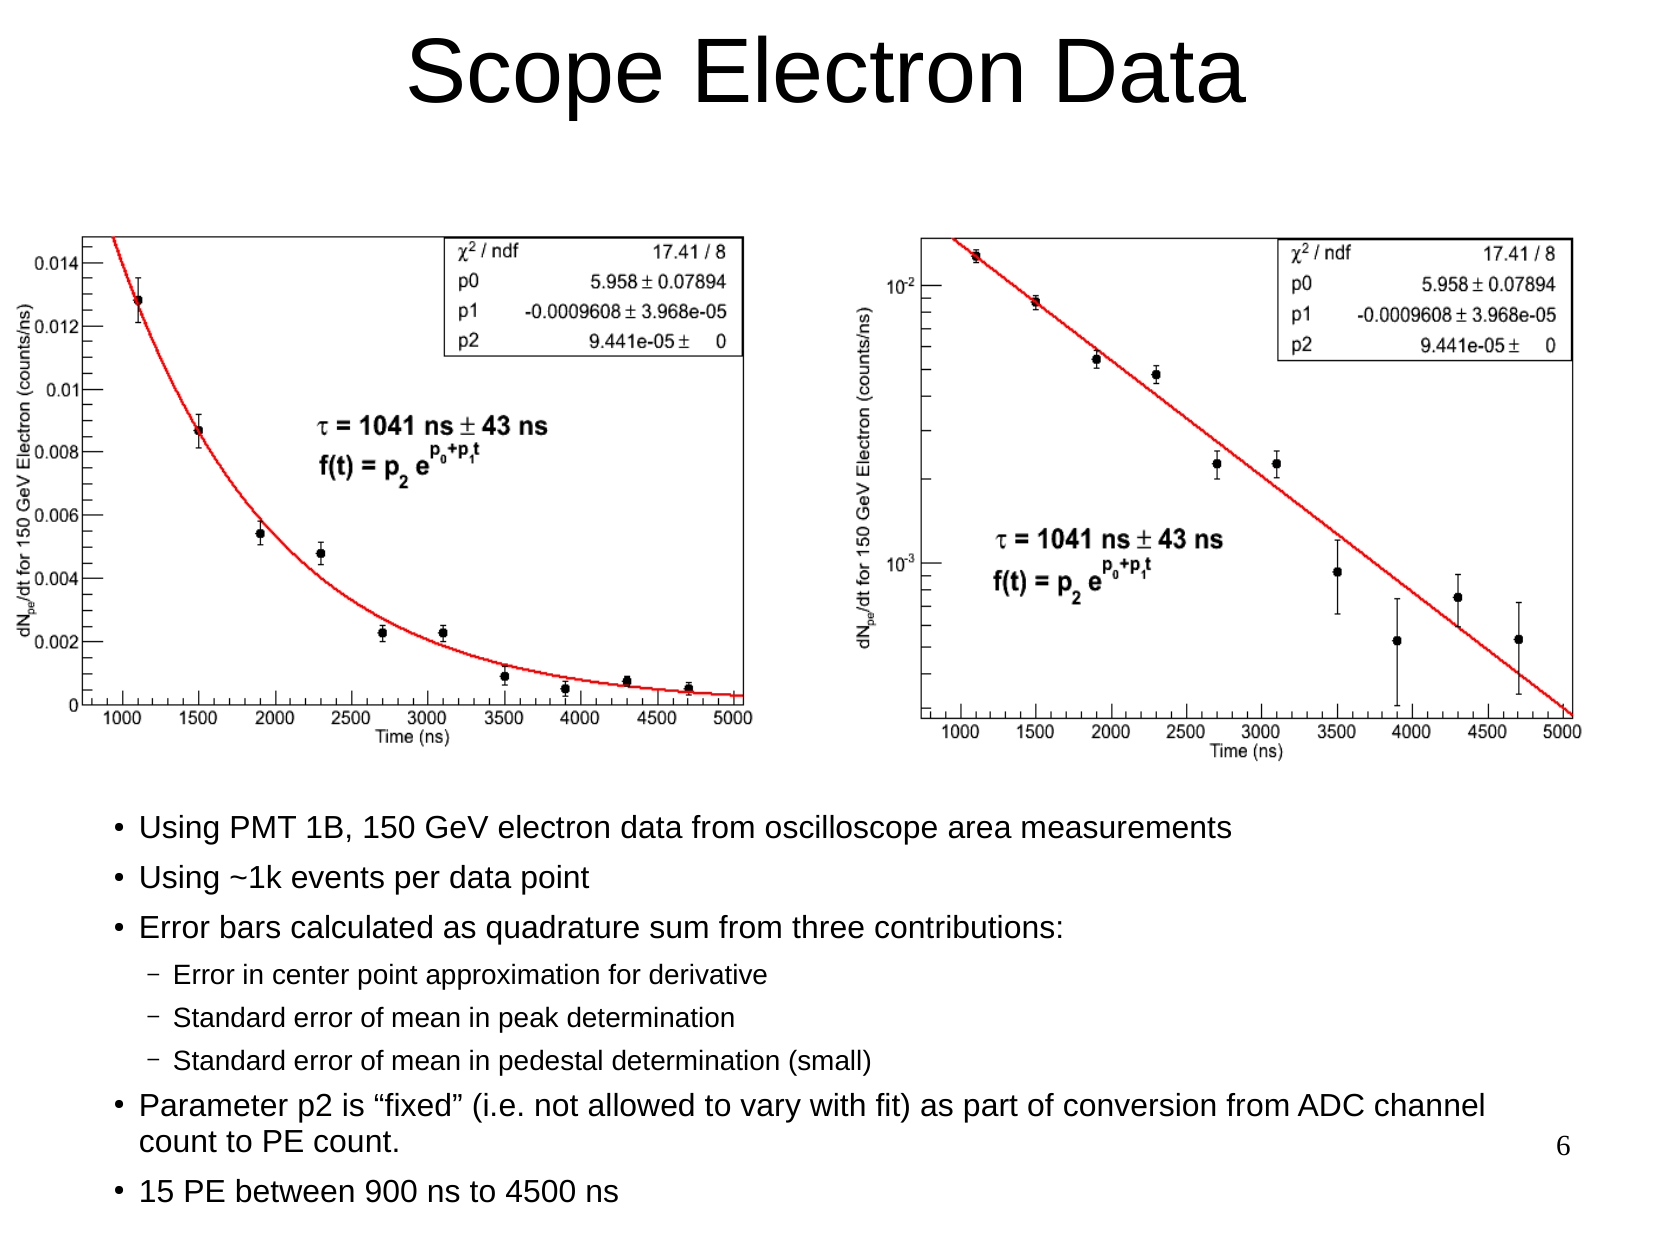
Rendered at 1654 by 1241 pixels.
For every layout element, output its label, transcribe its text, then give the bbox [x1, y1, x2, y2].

picture [840, 178, 1654, 779]
list Using PMT 1B, 150 GeV electron data from oscilloscope area measurements Using ~1k events per data point Error bars calculated as quadrature sum from three contributions: Error in center point approximation for derivative Standard error of mean in peak determination Standard error of mean in pedestal determination (small) Parameter p2 is “fixed” (i.e. not allowed to vary with fit) as part of conversion from ADC channel count to PE count. 15 PE between 900 ns to 4500 ns [104, 810, 1561, 1216]
title Scope Electron Data [82, 0, 1571, 174]
picture [0, 178, 826, 764]
